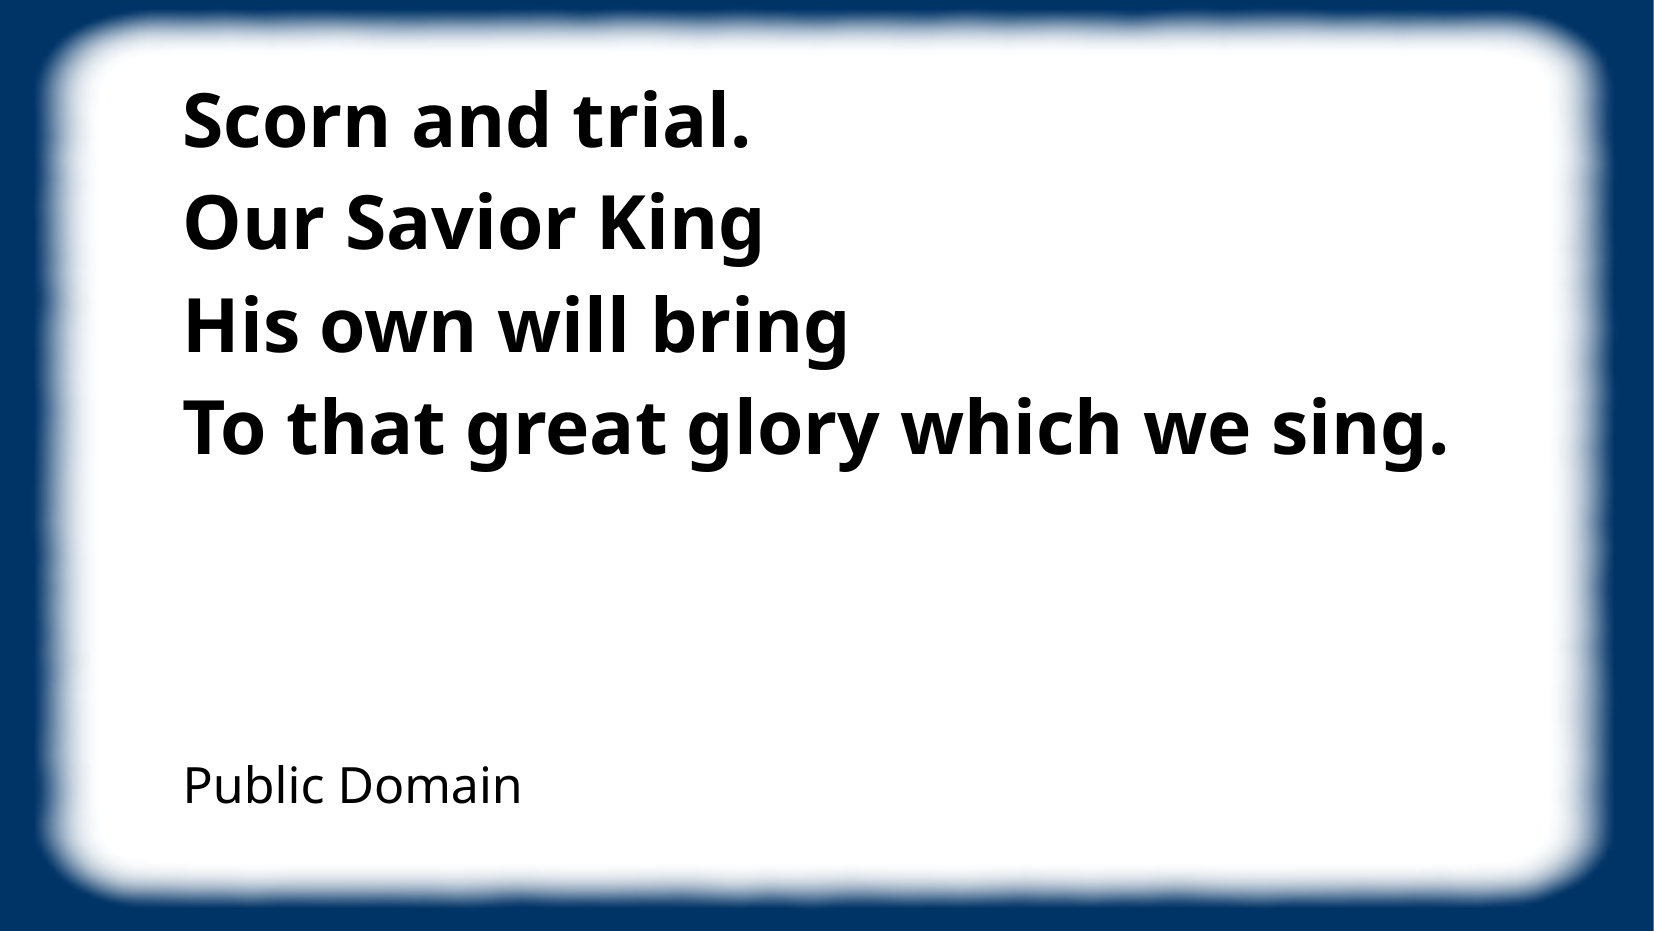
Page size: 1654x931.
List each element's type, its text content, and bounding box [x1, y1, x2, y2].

picture [0, 0, 1654, 931]
text_box Scorn and trial. Our Savior King His own will bring To that great glory which we sing. Public Domain [90, 60, 1561, 807]
